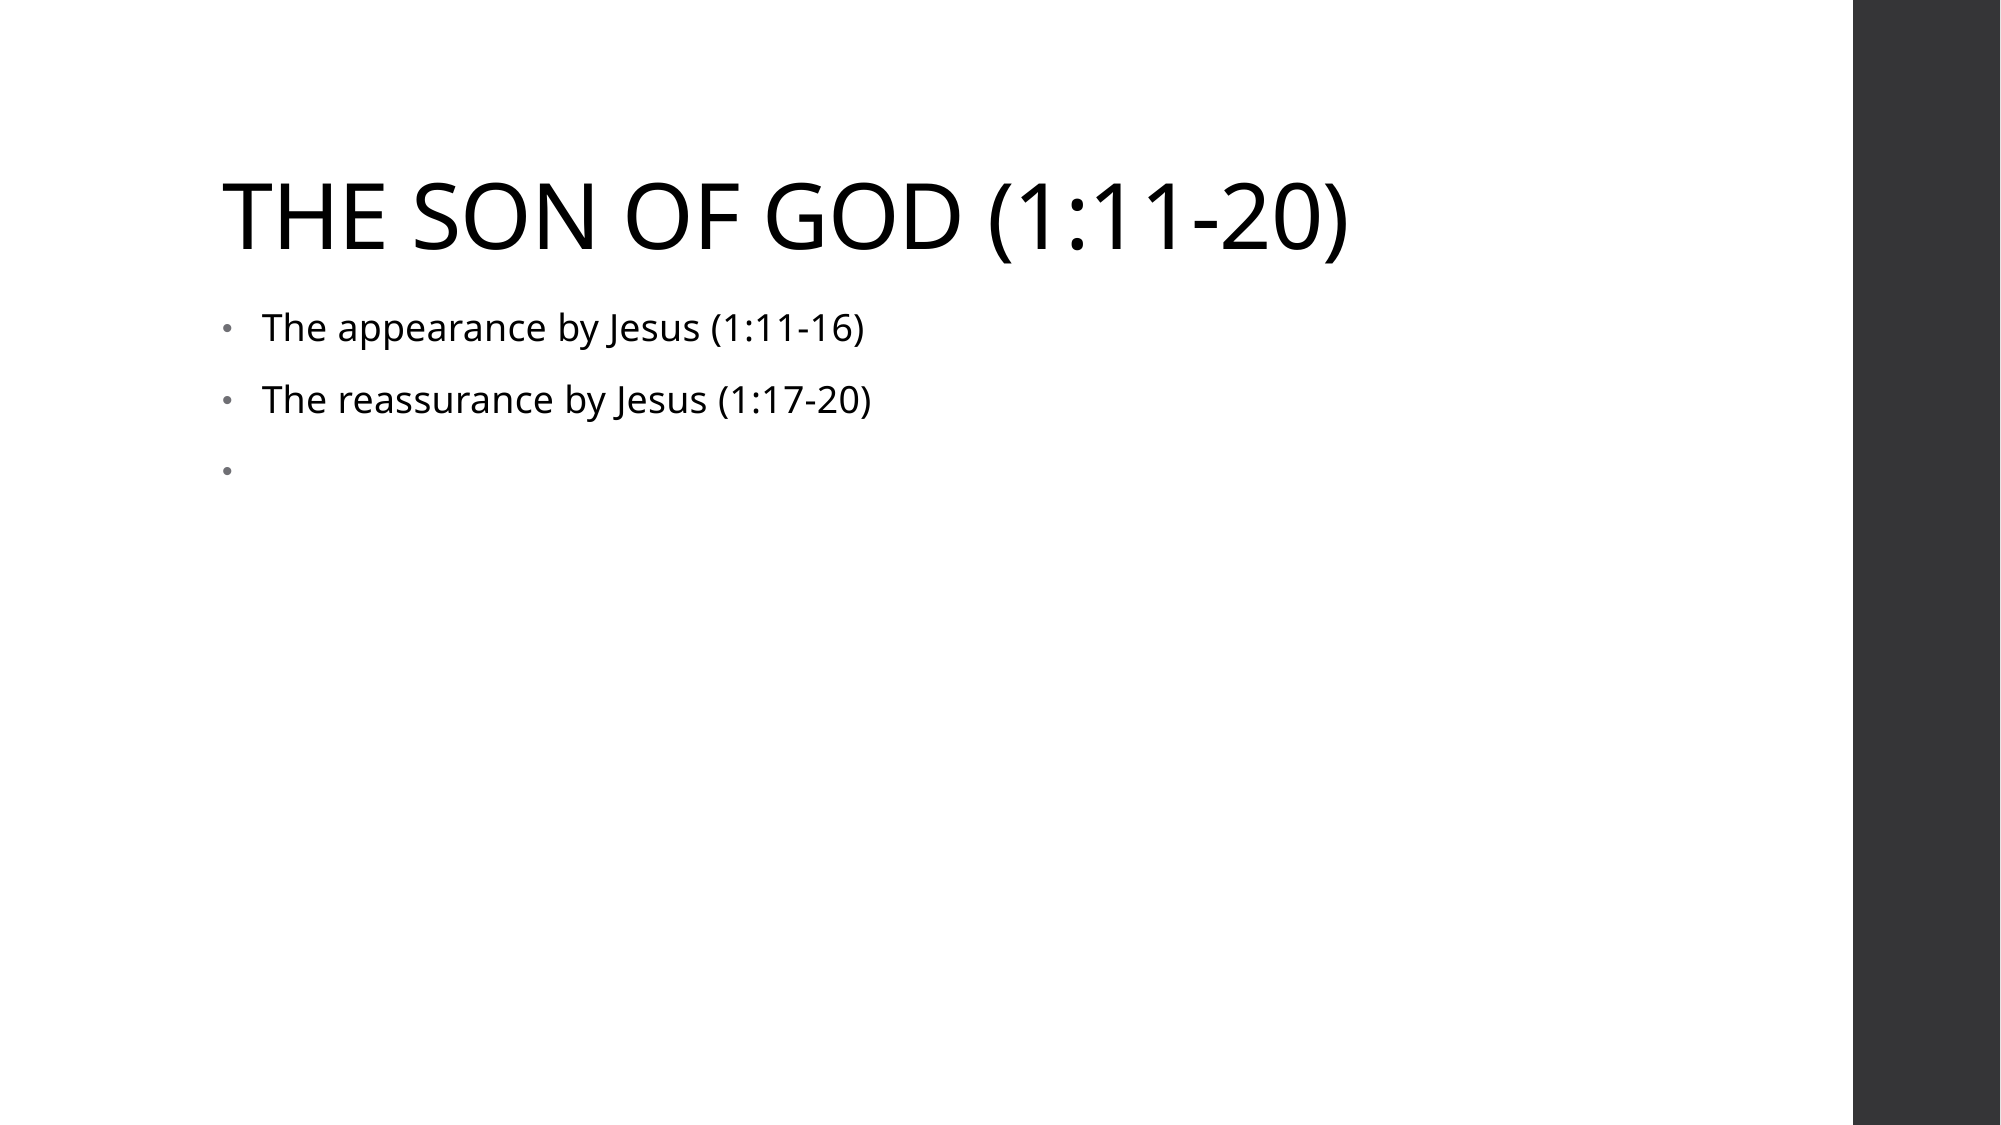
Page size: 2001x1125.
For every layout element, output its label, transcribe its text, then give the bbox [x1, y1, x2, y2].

title THE SON OF GOD (1:11-20) [206, 60, 1797, 278]
list The appearance by Jesus (1:11-16) The reassurance by Jesus (1:17-20) [206, 299, 1617, 1014]
